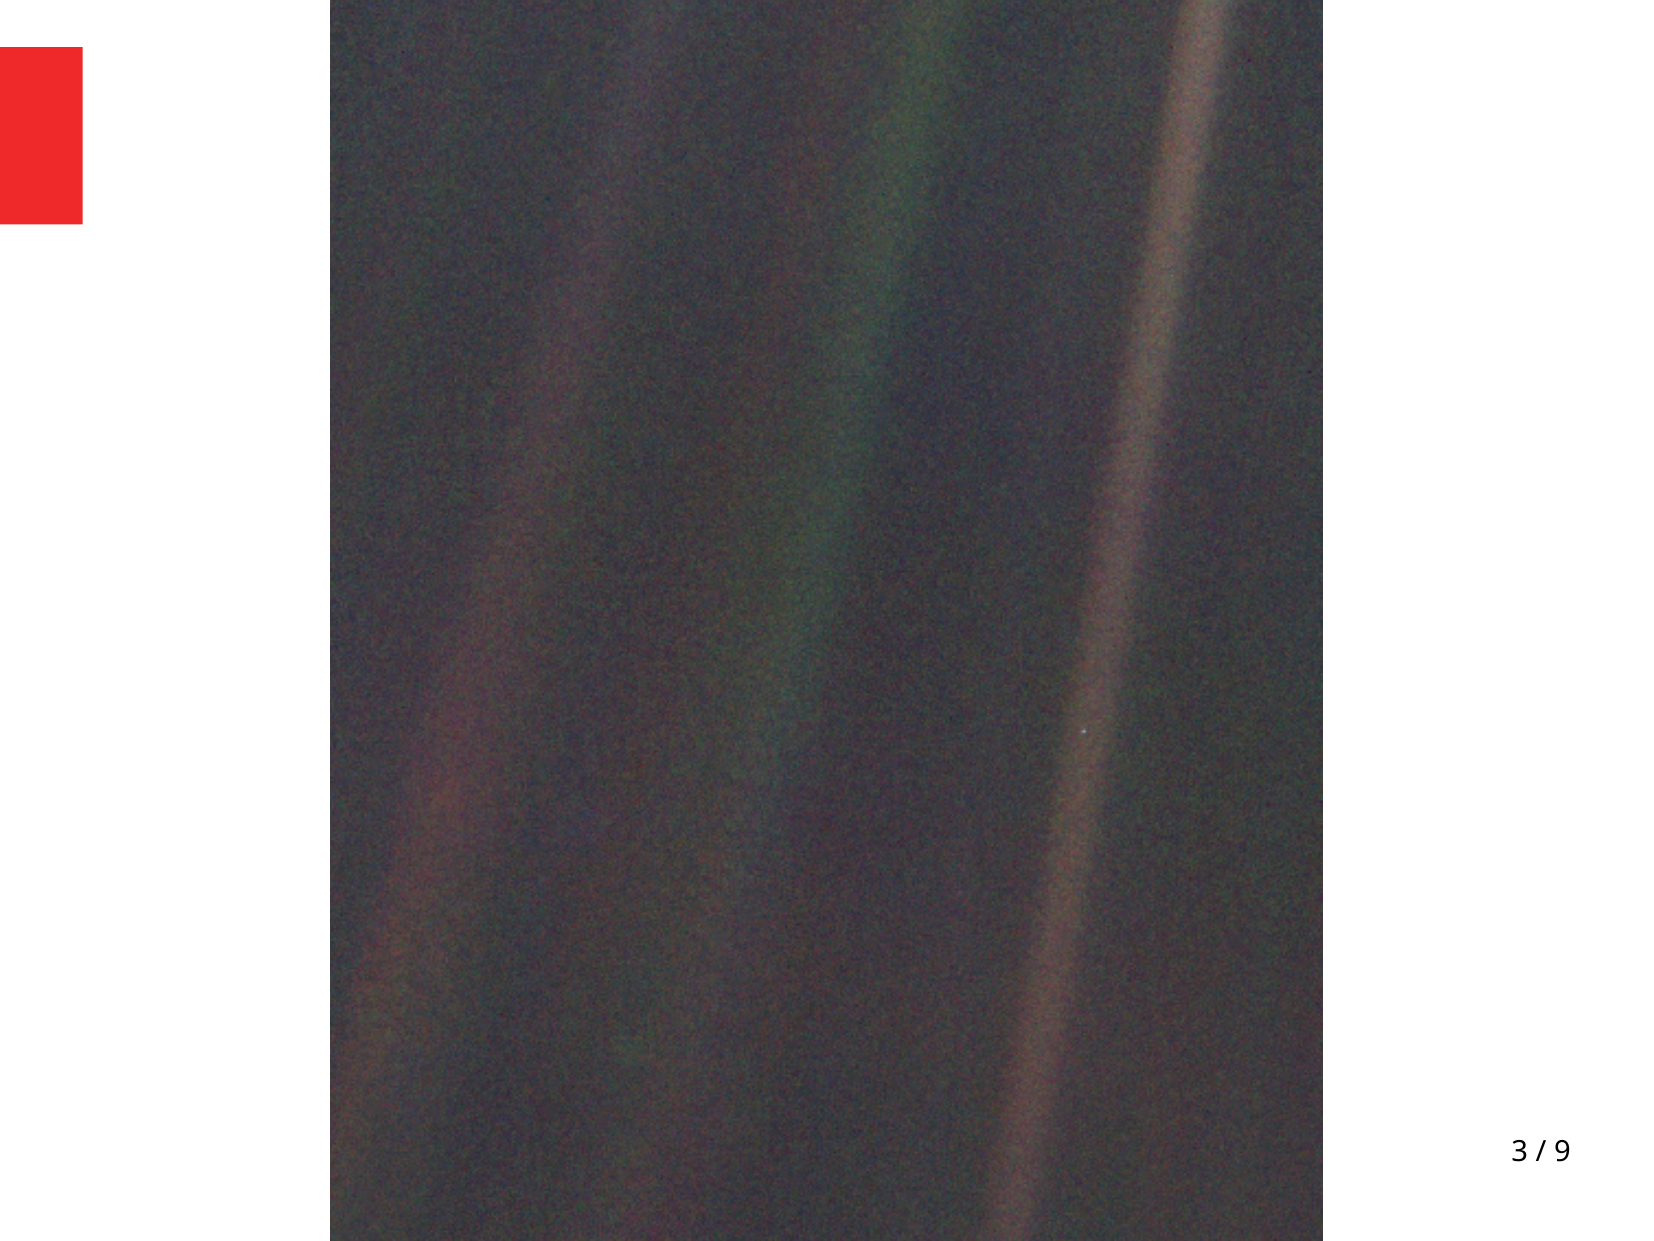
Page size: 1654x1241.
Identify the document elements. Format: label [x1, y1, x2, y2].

picture [330, 0, 1323, 1241]
